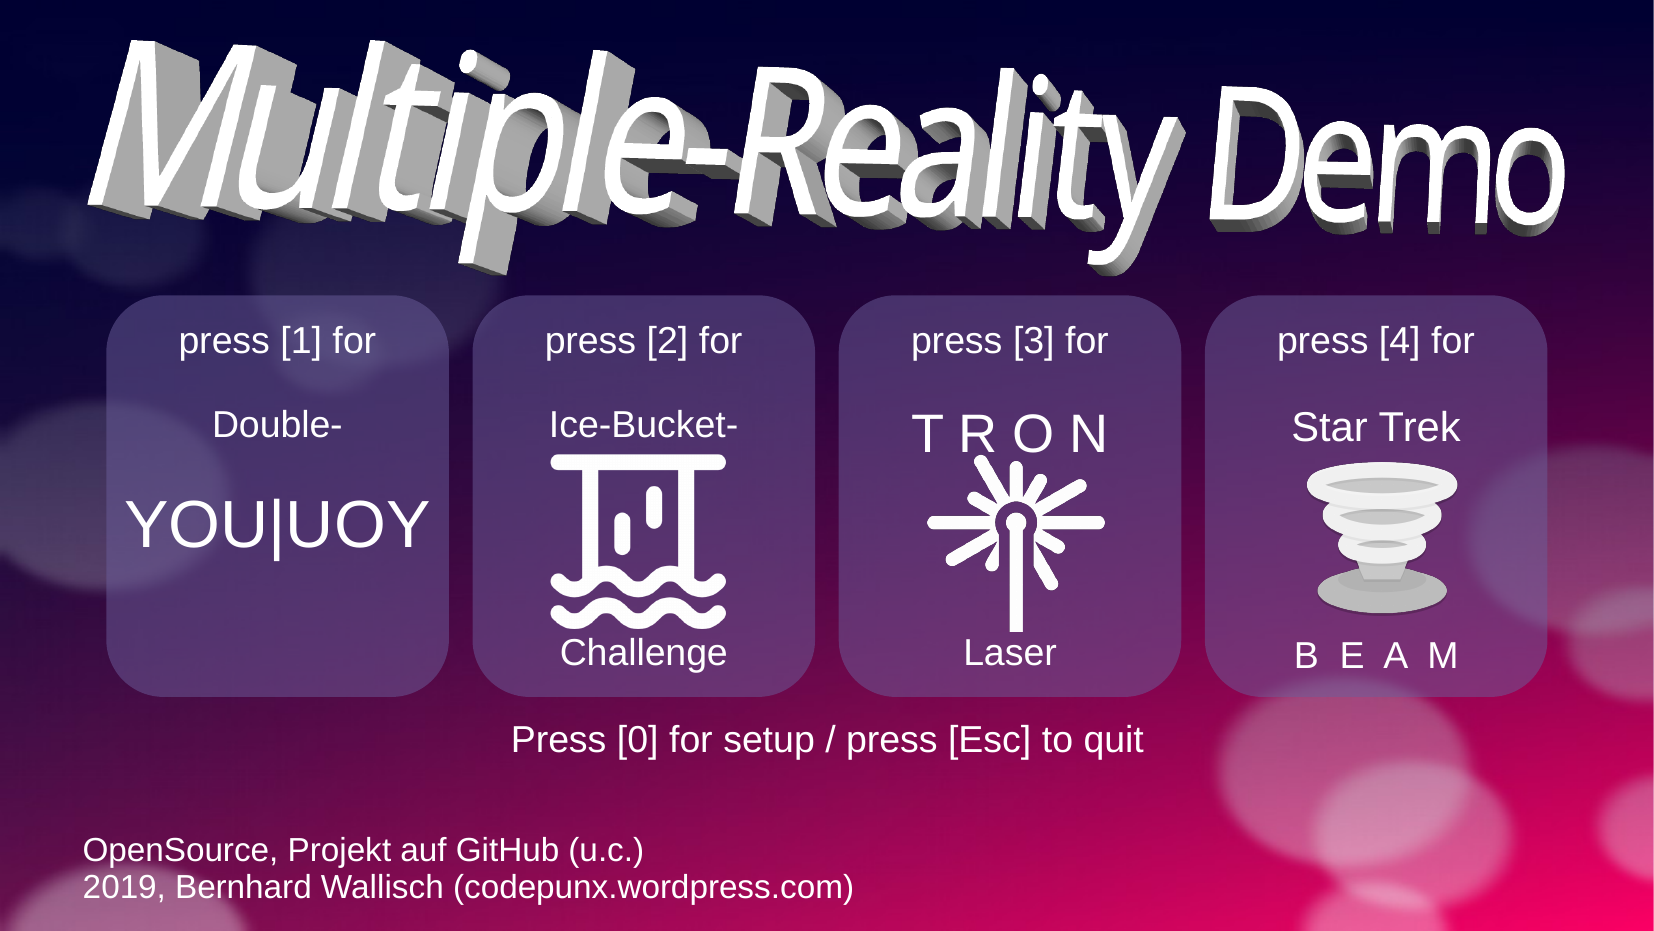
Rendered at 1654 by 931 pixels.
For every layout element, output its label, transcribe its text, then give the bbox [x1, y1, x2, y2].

text_box press [3] for T R O N Laser [838, 295, 1182, 697]
text_box press [4] for Star Trek B E A M [1204, 295, 1548, 697]
text_box press [2] for Ice-Bucket- Challenge [472, 295, 816, 697]
text_box press [1] for Double- YOU|UOY [106, 295, 449, 697]
text_box Press [0] for setup / press [Esc] to quit [496, 710, 1160, 768]
picture [0, 0, 1654, 931]
subtitle OpenSource, Projekt auf GitHub (u.c.) 2019, Bernhard Wallisch (codepunx.wordpress.com) [82, 814, 1571, 922]
